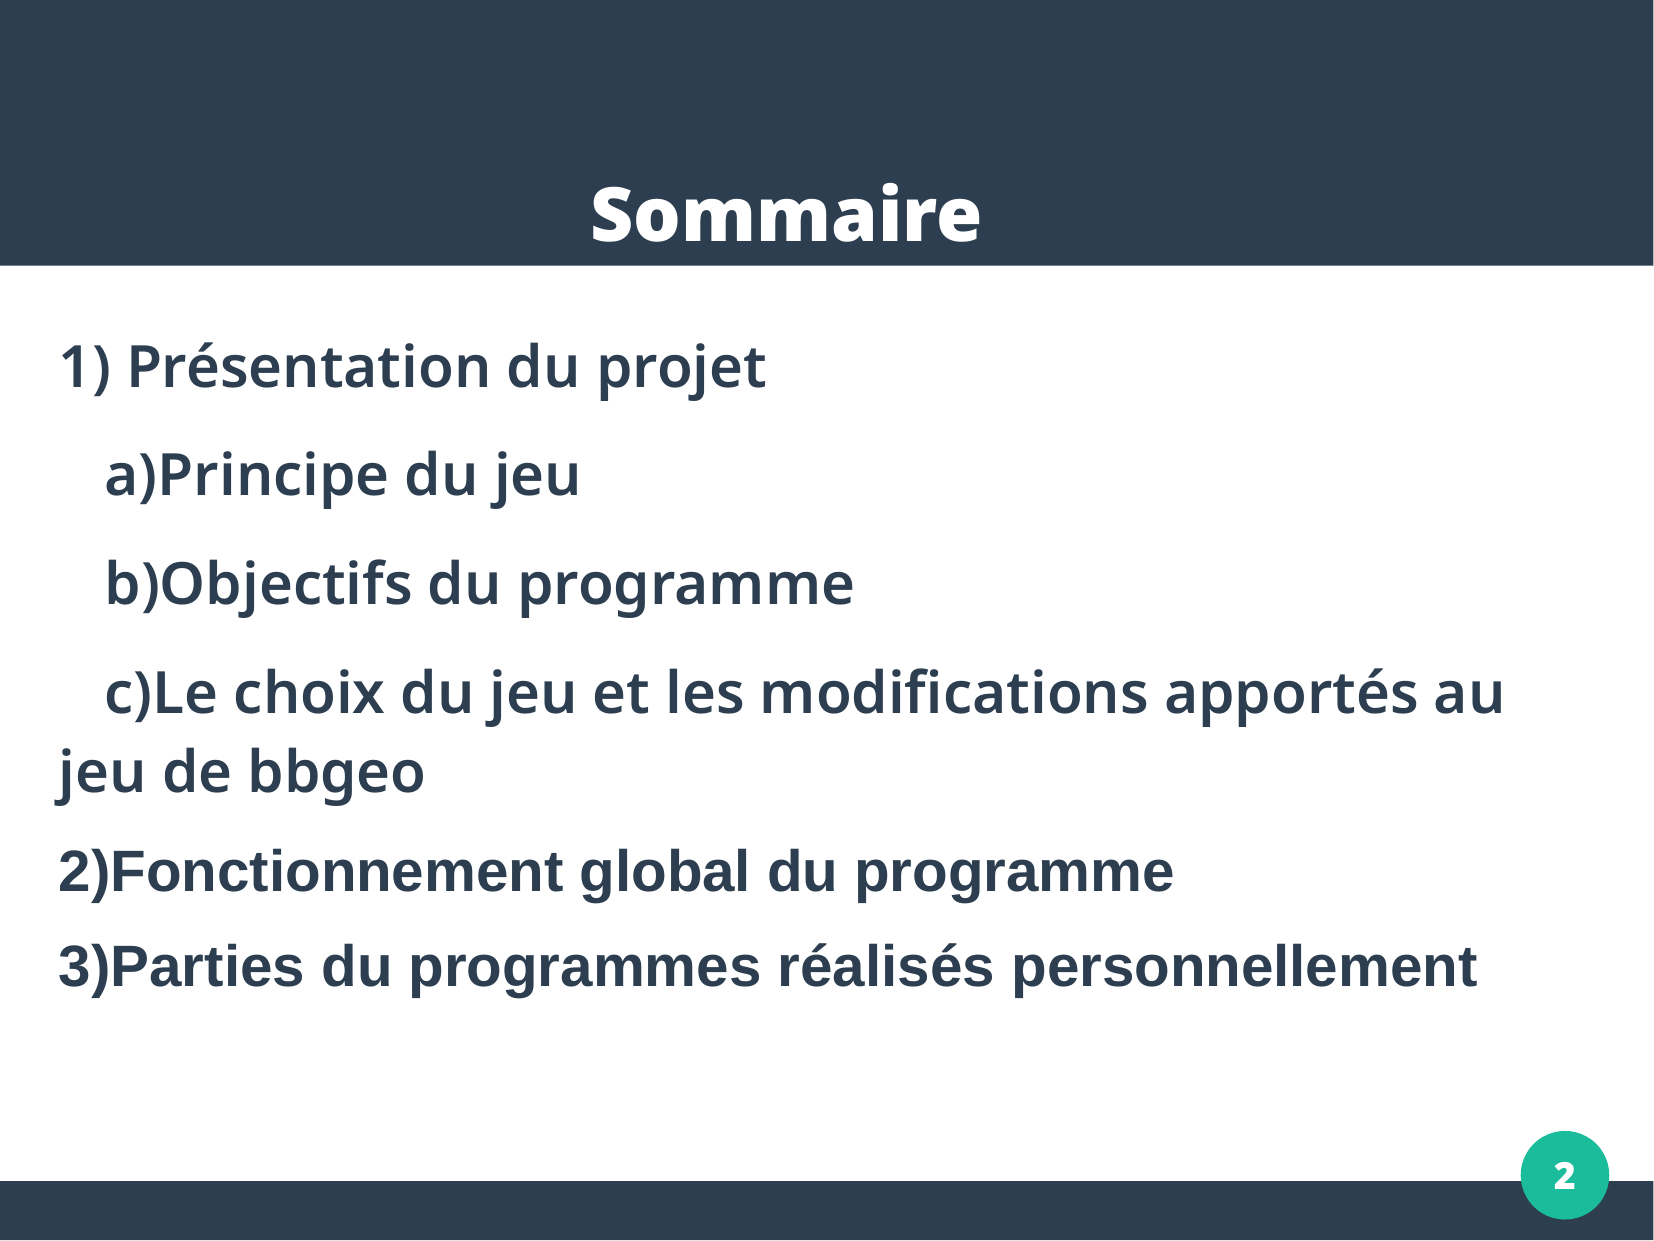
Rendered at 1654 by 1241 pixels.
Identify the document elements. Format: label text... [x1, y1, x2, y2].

list 1) Présentation du projet a)Principe du jeu b)Objectifs du programme c)Le choix du jeu et les modifications apportés au jeu de bbgeo 2)Fonctionnement global du programme 3)Parties du programmes réalisés personnellement [59, 324, 1595, 1152]
title Sommaire [590, 59, 1004, 217]
